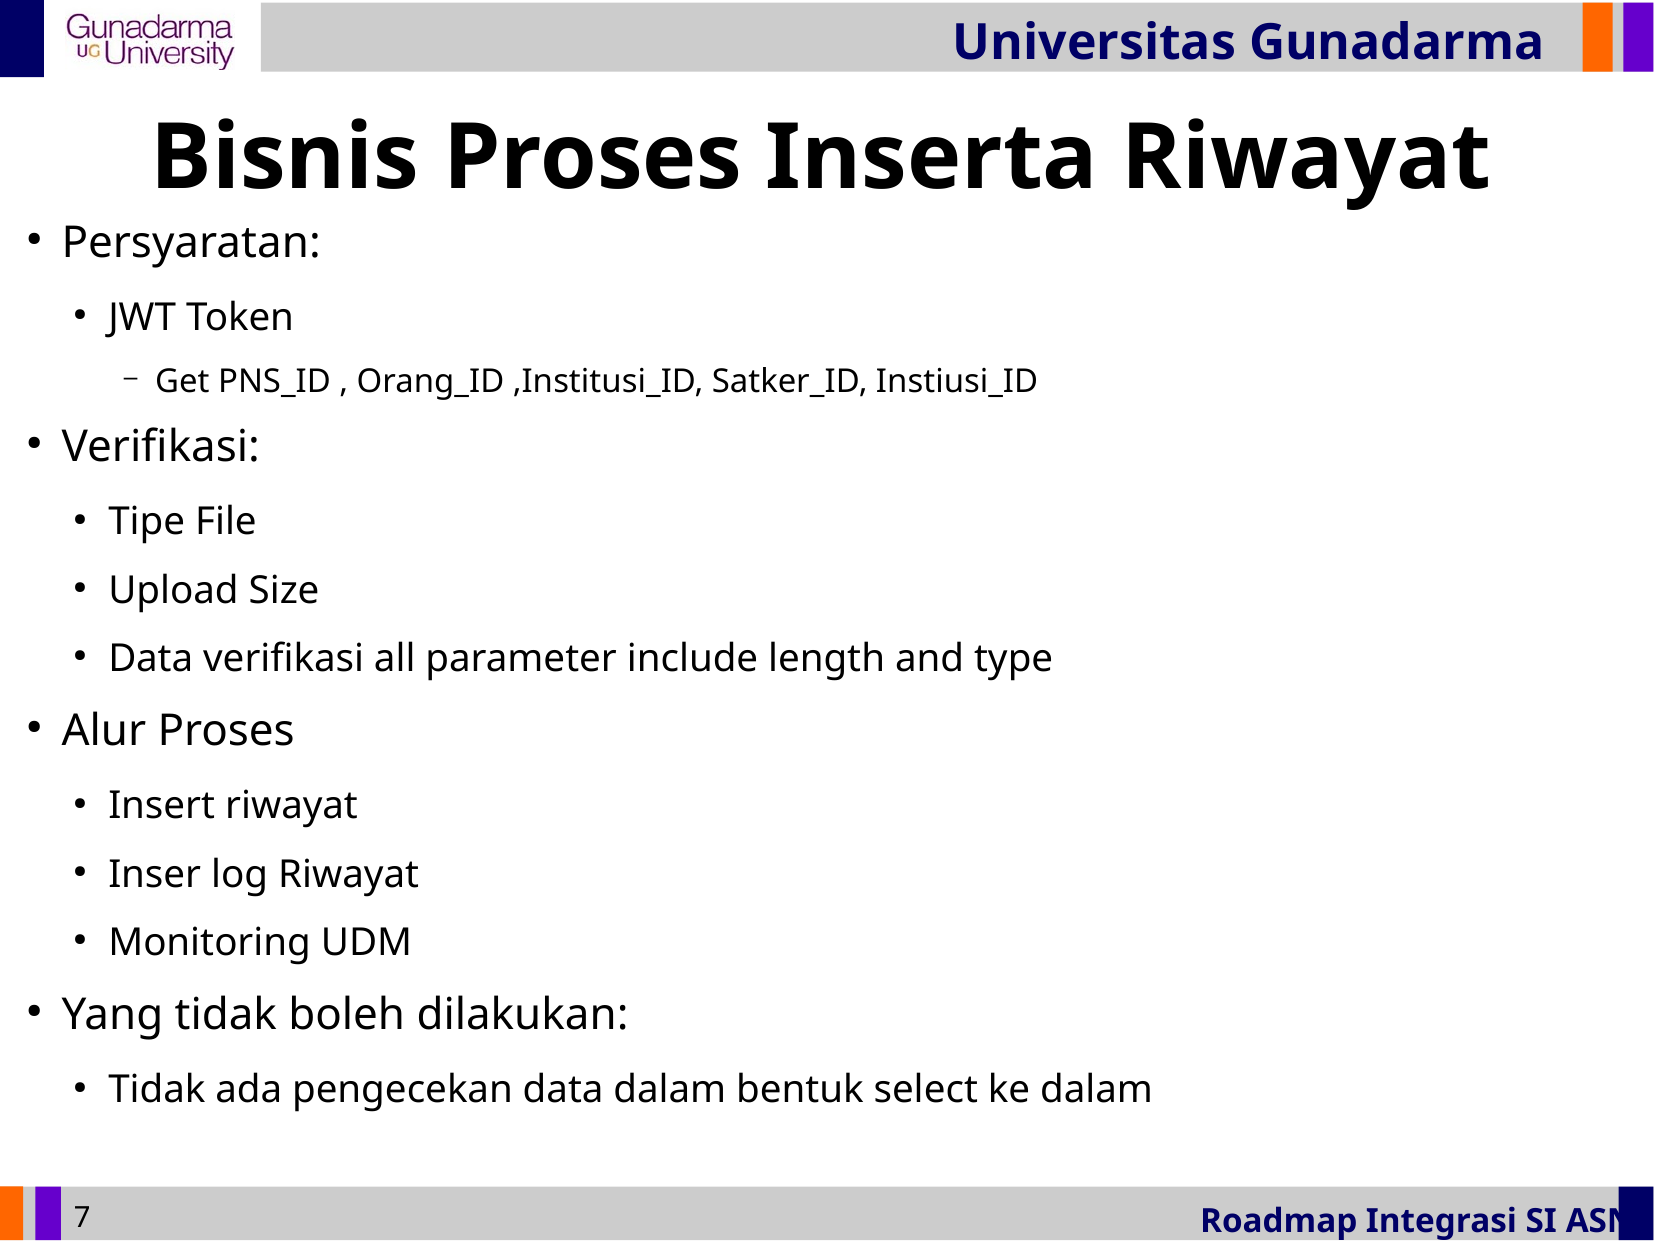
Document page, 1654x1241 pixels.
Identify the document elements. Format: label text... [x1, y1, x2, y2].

picture [65, 0, 235, 70]
title Bisnis Proses Inserta Riwayat [77, 90, 1591, 210]
list Persyaratan: JWT Token Get PNS_ID , Orang_ID ,Institusi_ID, Satker_ID, Instiusi_ID Verifikasi: Tipe File Upload Size Data verifikasi all parameter include length and type Alur Proses Insert riwayat Inser log Riwayat Monitoring UDM Yang tidak boleh dilakukan: Tidak ada pengecekan data dalam bentuk select ke dalam [14, 210, 1630, 1176]
